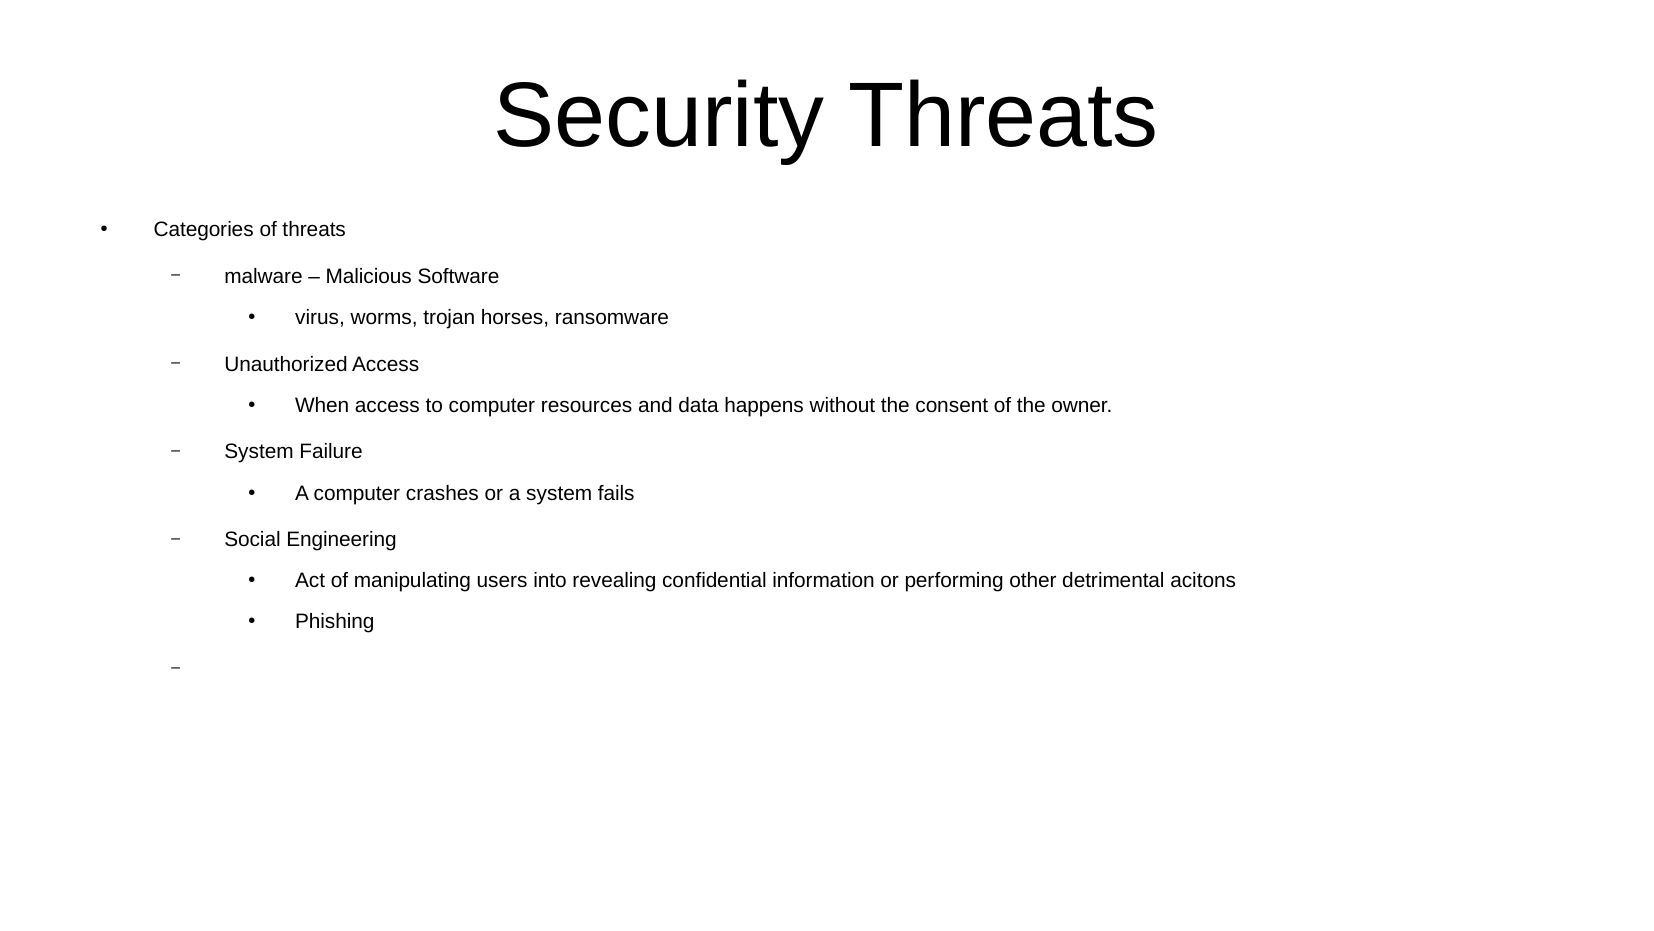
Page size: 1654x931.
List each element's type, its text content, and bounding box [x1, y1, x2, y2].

list Categories of threats malware – Malicious Software virus, worms, trojan horses, ransomware Unauthorized Access When access to computer resources and data happens without the consent of the owner. System Failure A computer crashes or a system fails Social Engineering Act of manipulating users into revealing confidential information or performing other detrimental acitons Phishing [82, 217, 1621, 916]
title Security Threats [82, 37, 1571, 193]
